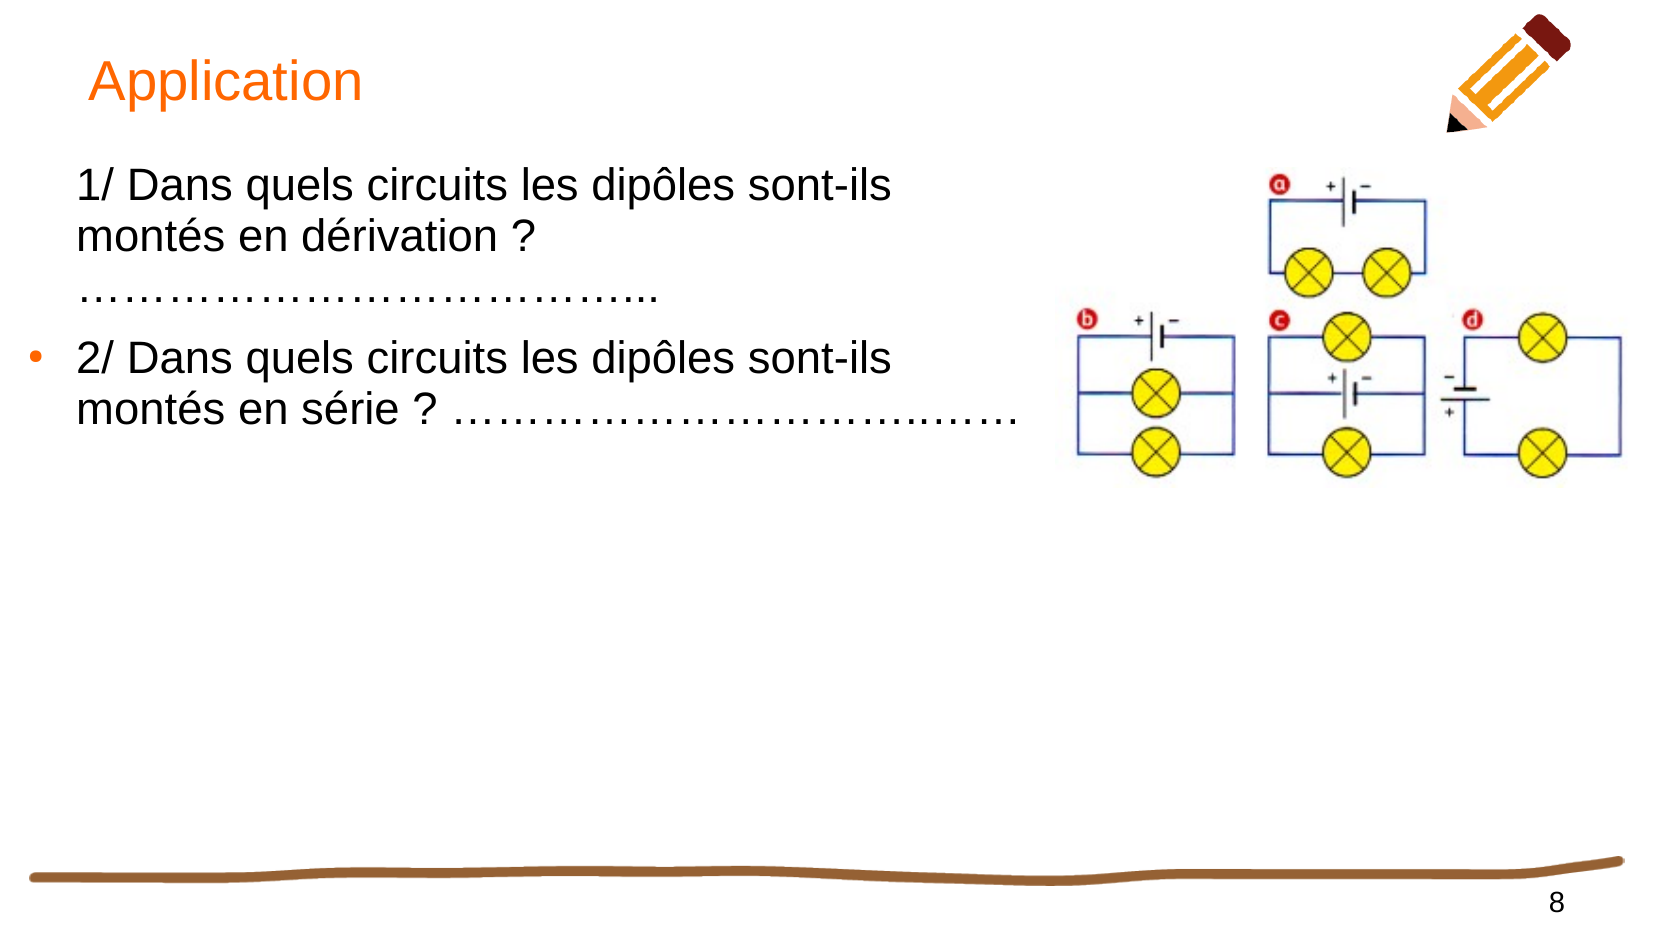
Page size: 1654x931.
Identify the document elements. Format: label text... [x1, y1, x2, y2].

picture [29, 856, 1625, 886]
list 1/ Dans quels circuits les dipôles sont-ils montés en dérivation ? ………………………………... 2/ Dans quels circuits les dipôles sont-ils montés en série ? …………………………..…… [11, 159, 1029, 488]
title Application [88, 29, 413, 133]
picture [1055, 167, 1643, 488]
picture [1446, 14, 1571, 133]
